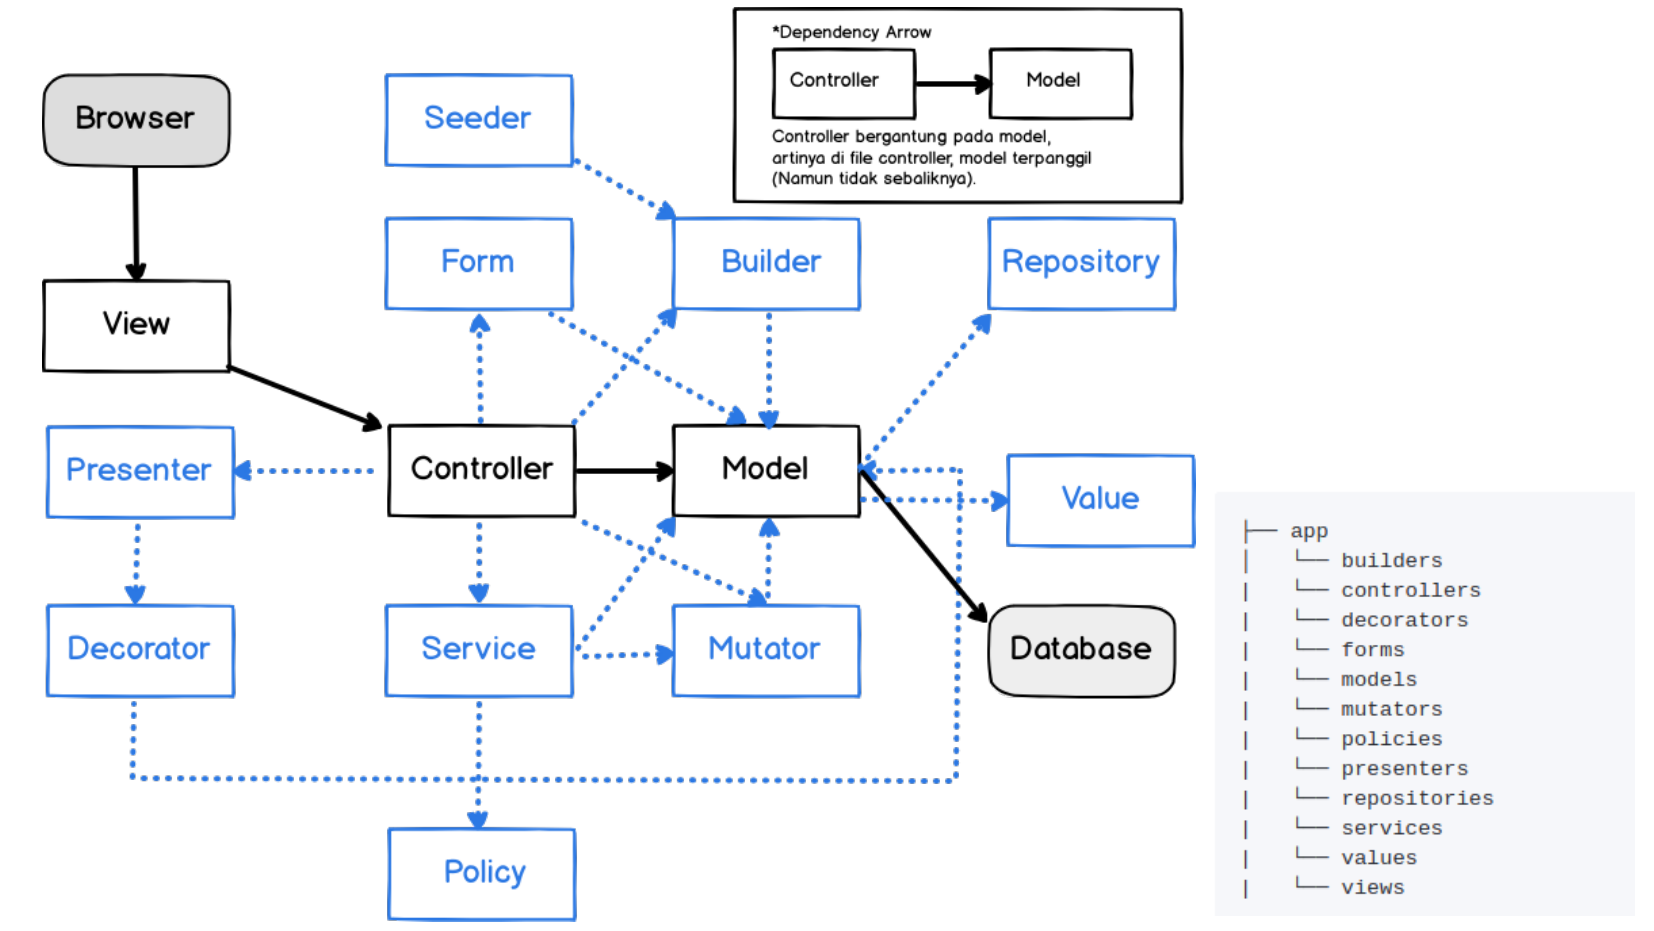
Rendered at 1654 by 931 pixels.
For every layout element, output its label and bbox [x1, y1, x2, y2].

picture [1209, 486, 1636, 916]
picture [42, 7, 1196, 922]
